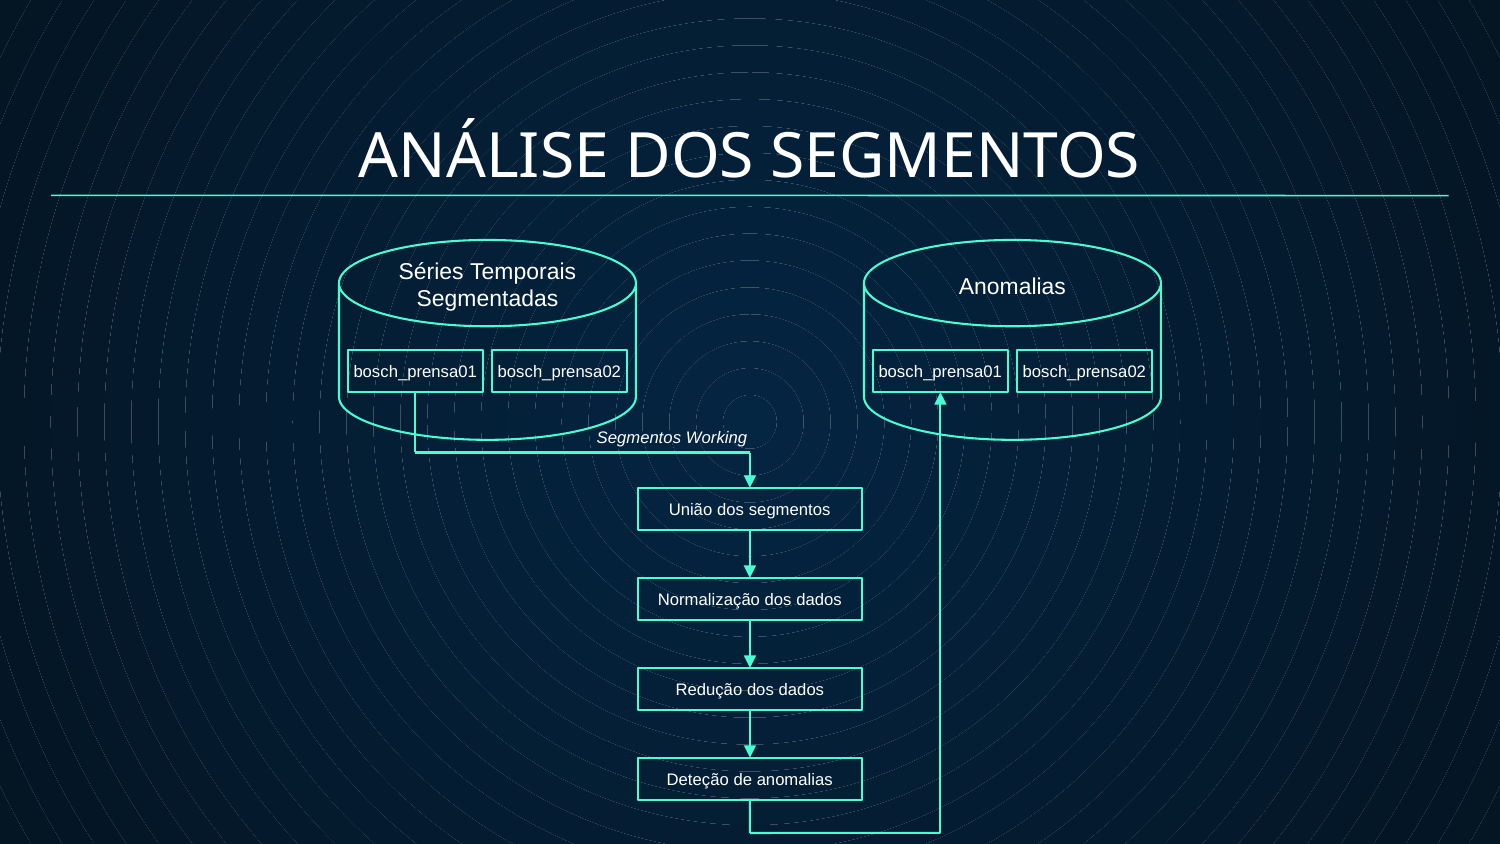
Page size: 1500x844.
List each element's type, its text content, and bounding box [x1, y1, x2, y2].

text_box Séries Temporais Segmentadas [349, 248, 626, 290]
text_box ANÁLISE DOS SEGMENTOS [51, 105, 1449, 194]
text_box Redução dos dados [638, 667, 862, 710]
text_box bosch_prensa01 [347, 349, 483, 393]
text_box Segmentos Working [581, 420, 769, 454]
text_box bosch_prensa02 [1016, 349, 1152, 393]
text_box Anomalias [944, 263, 1081, 305]
text_box ANÁLISE DOS SEGMENTOS [51, 197, 1449, 205]
text_box bosch_prensa01 [872, 349, 1008, 393]
text_box Deteção de anomalias [638, 757, 862, 800]
text_box bosch_prensa02 [491, 349, 627, 393]
text_box Normalização dos dados [638, 577, 862, 620]
text_box União dos segmentos [638, 487, 862, 530]
